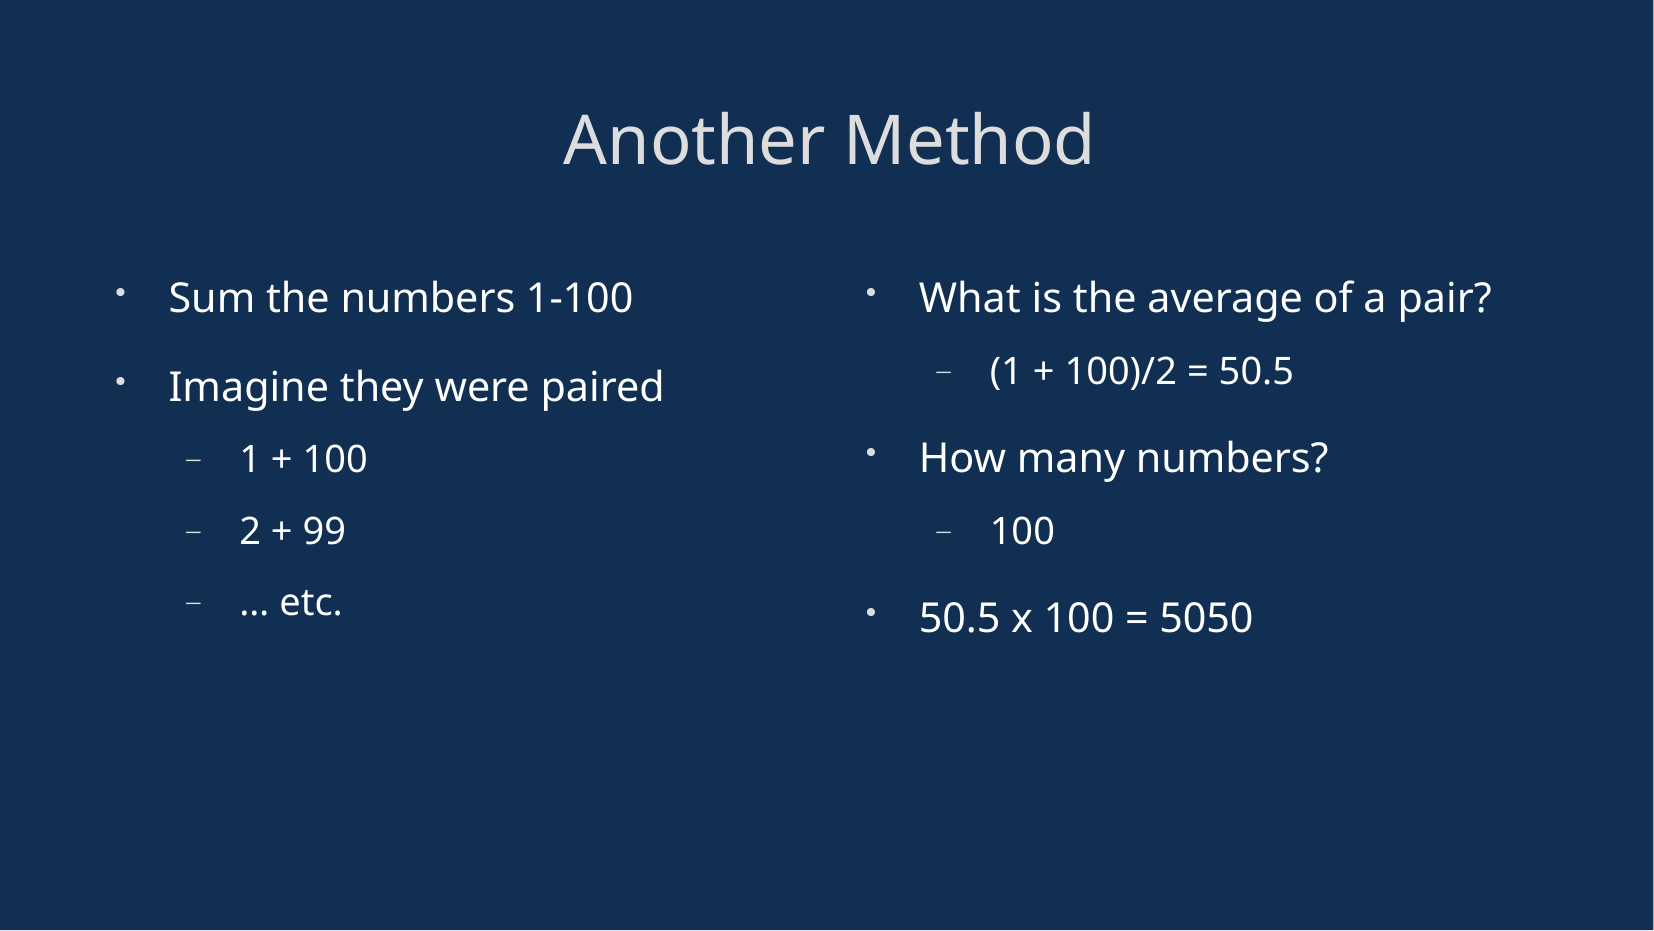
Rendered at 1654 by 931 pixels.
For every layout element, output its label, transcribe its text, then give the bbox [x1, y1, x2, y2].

list Sum the numbers 1-100 Imagine they were paired 1 + 100 2 + 99 … etc. [97, 268, 813, 806]
list What is the average of a pair? (1 + 100)/2 = 50.5 How many numbers? 100 50.5 x 100 = 5050 [848, 268, 1563, 806]
title Another Method [97, 56, 1563, 220]
